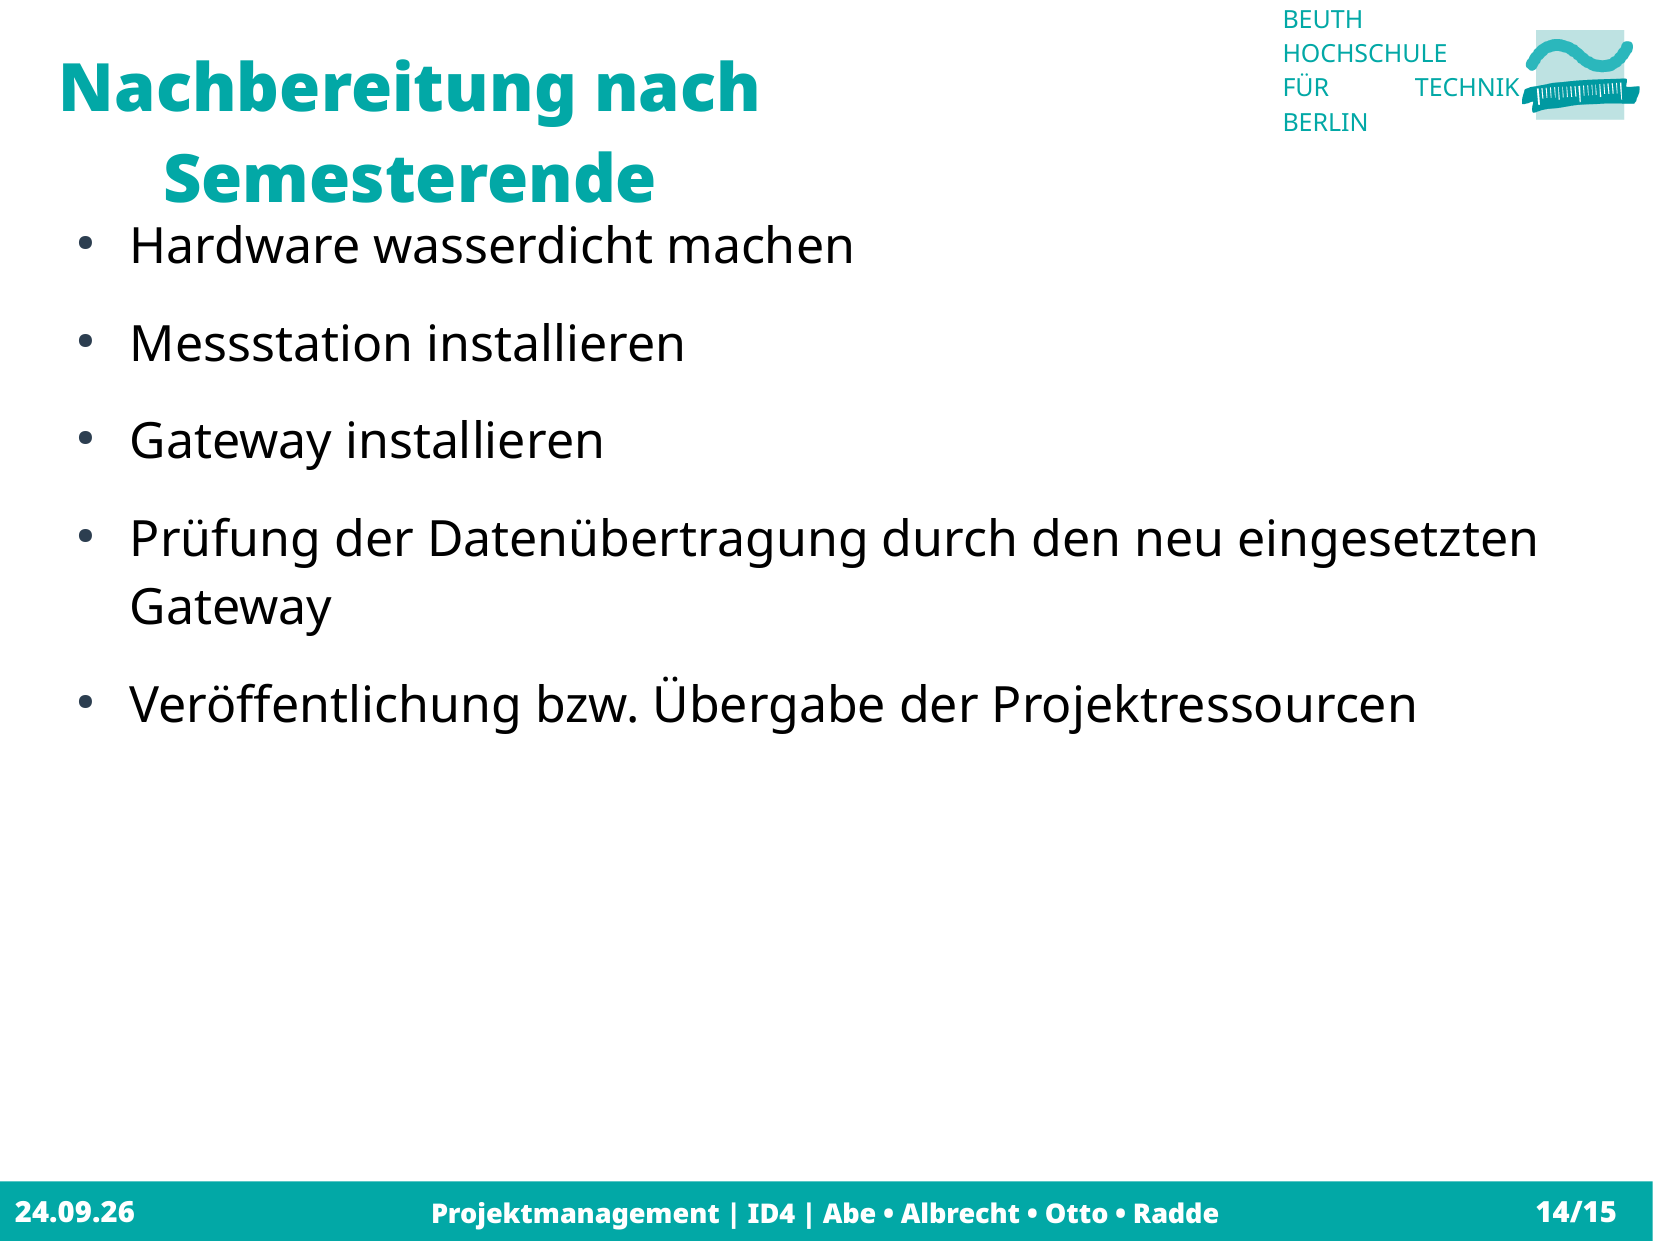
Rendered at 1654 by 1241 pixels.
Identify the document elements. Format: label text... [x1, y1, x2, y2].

list Hardware wasserdicht machen Messstation installieren Gateway installieren Prüfung der Datenübertragung durch den neu eingesetzten Gateway Veröffentlichung bzw. Übergabe der Projektressourcen [58, 210, 1594, 1051]
title Nachbereitung nach Semesterende [58, 40, 1240, 146]
picture [1522, 30, 1640, 120]
